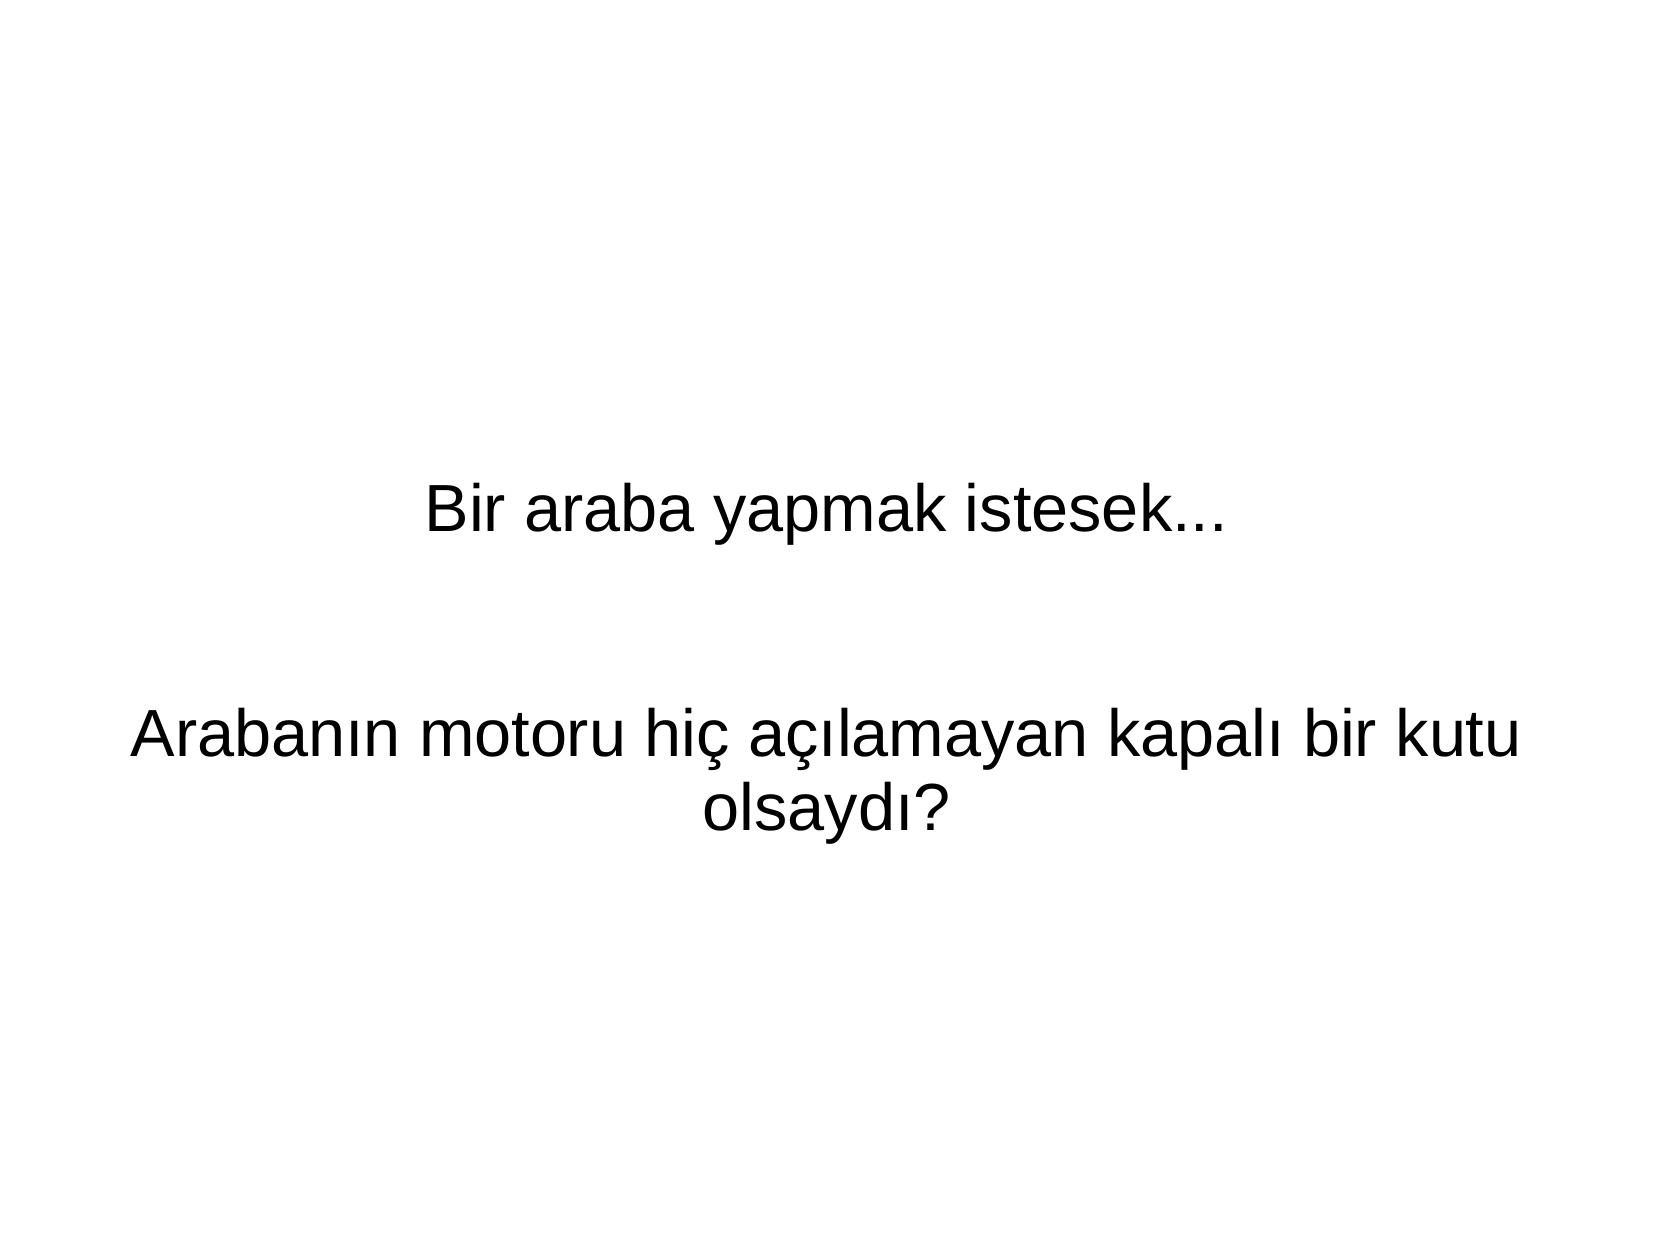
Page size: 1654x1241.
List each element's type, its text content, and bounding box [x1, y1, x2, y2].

subtitle Bir araba yapmak istesek... Arabanın motoru hiç açılamayan kapalı bir kutu olsaydı? [82, 248, 1571, 1068]
